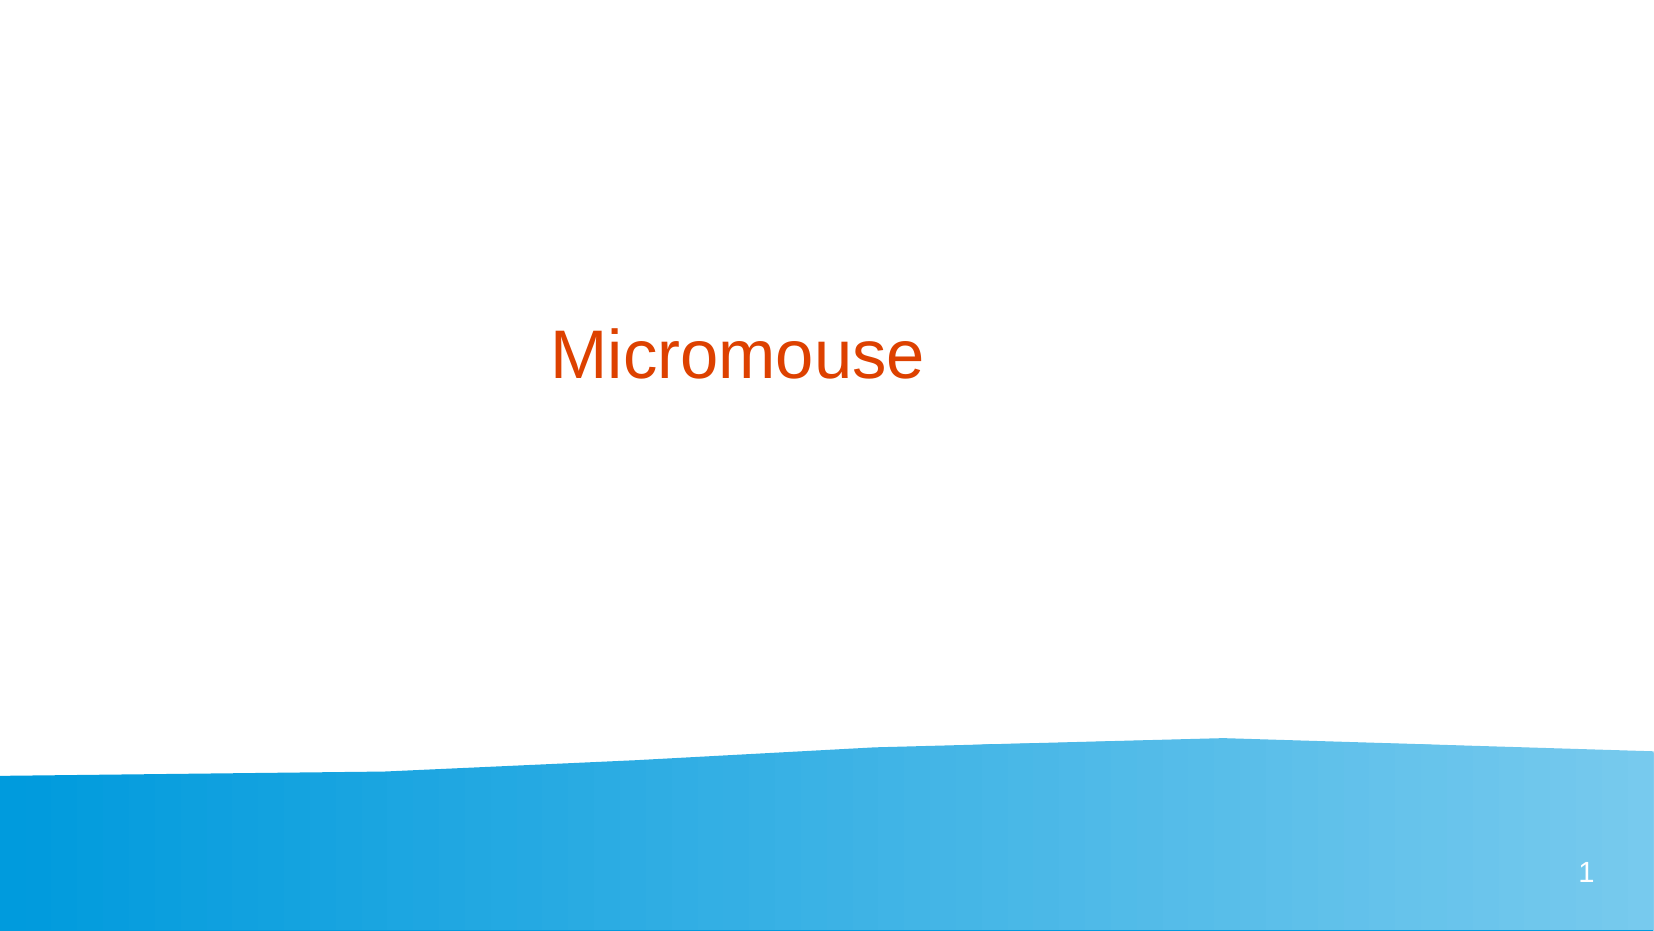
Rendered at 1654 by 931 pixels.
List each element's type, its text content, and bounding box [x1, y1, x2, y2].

title Micromouse [0, 265, 1477, 443]
